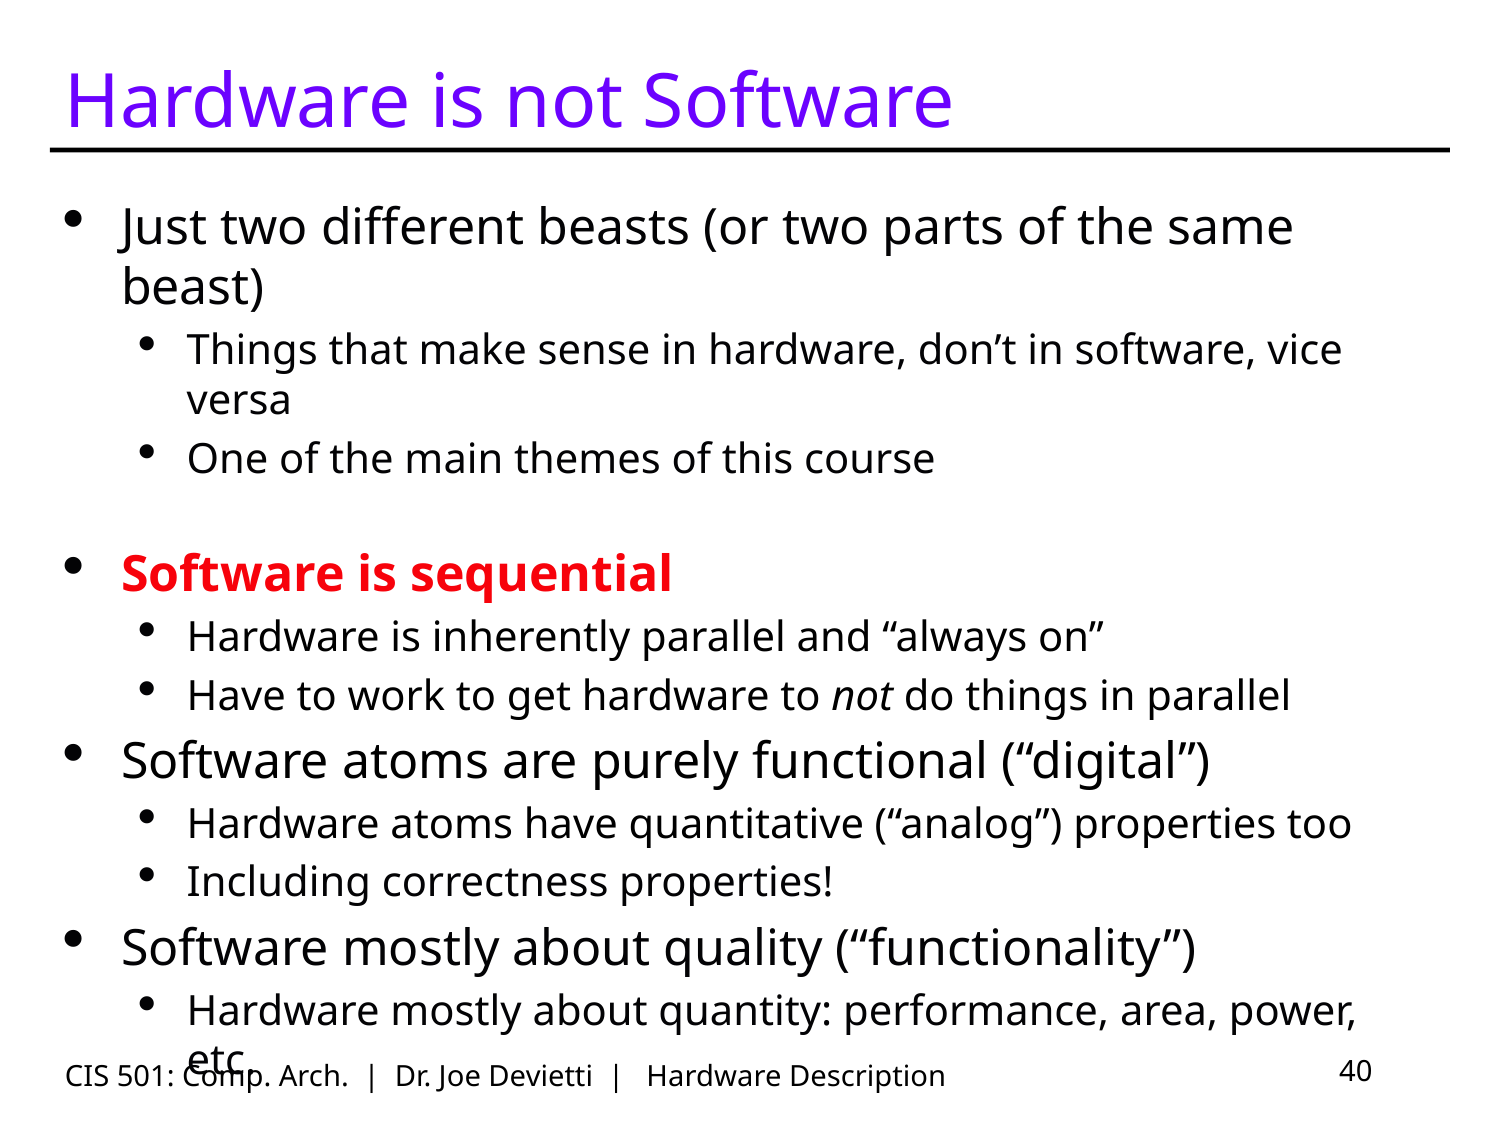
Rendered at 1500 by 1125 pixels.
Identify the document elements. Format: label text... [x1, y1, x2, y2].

text_box Just two different beasts (or two parts of the same beast) Things that make sense in hardware, don’t in software, vice versa One of the main themes of this course Software is sequential Hardware is inherently parallel and “always on” Have to work to get hardware to not do things in parallel Software atoms are purely functional (“digital”) Hardware atoms have quantitative (“analog”) properties too Including correctness properties! Software mostly about quality (“functionality”) Hardware mostly about quantity: performance, area, power, etc. One reason that HDLs are not SDLs [49, 187, 1450, 1050]
text_box Hardware is not Software [49, 37, 1375, 150]
text_box <number> [1074, 1050, 1388, 1100]
text_box CIS 501: Comp. Arch. | Dr. Joe Devietti | Hardware Description [49, 1050, 988, 1100]
